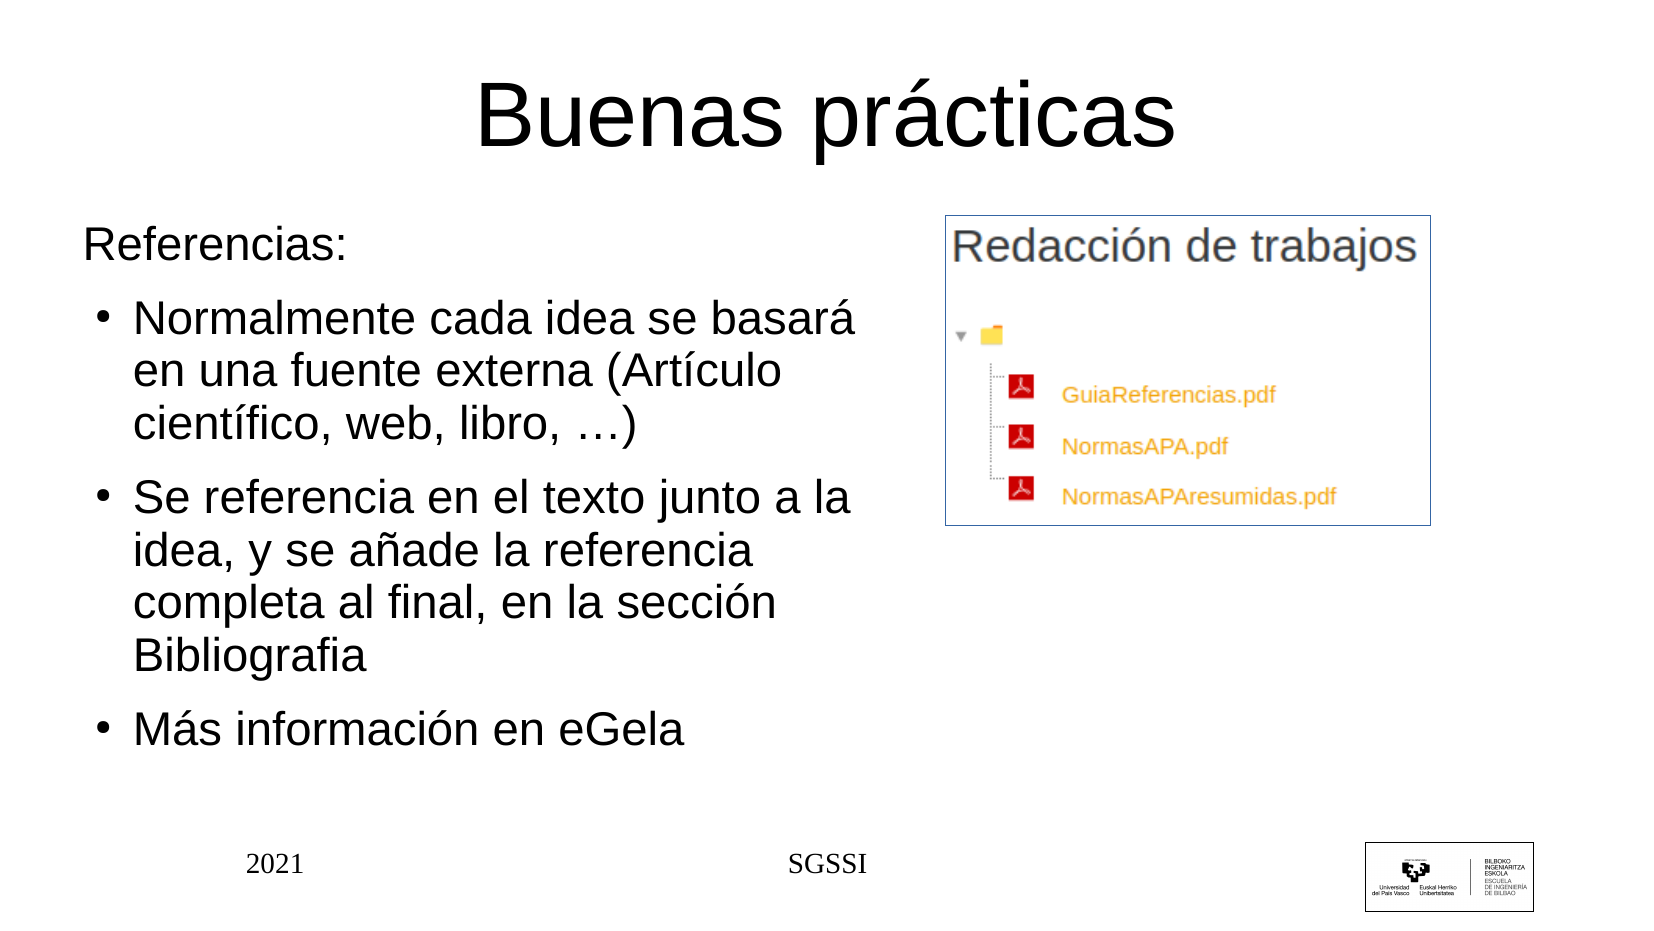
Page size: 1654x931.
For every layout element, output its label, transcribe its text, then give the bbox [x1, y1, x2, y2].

picture [945, 215, 1431, 526]
title Buenas prácticas [82, 37, 1571, 193]
picture [1366, 843, 1533, 911]
list Referencias: Normalmente cada idea se basará en una fuente externa (Artículo científico, web, libro, …) Se referencia en el texto junto a la idea, y se añade la referencia completa al final, en la sección Bibliografia Más información en eGela [82, 217, 886, 758]
